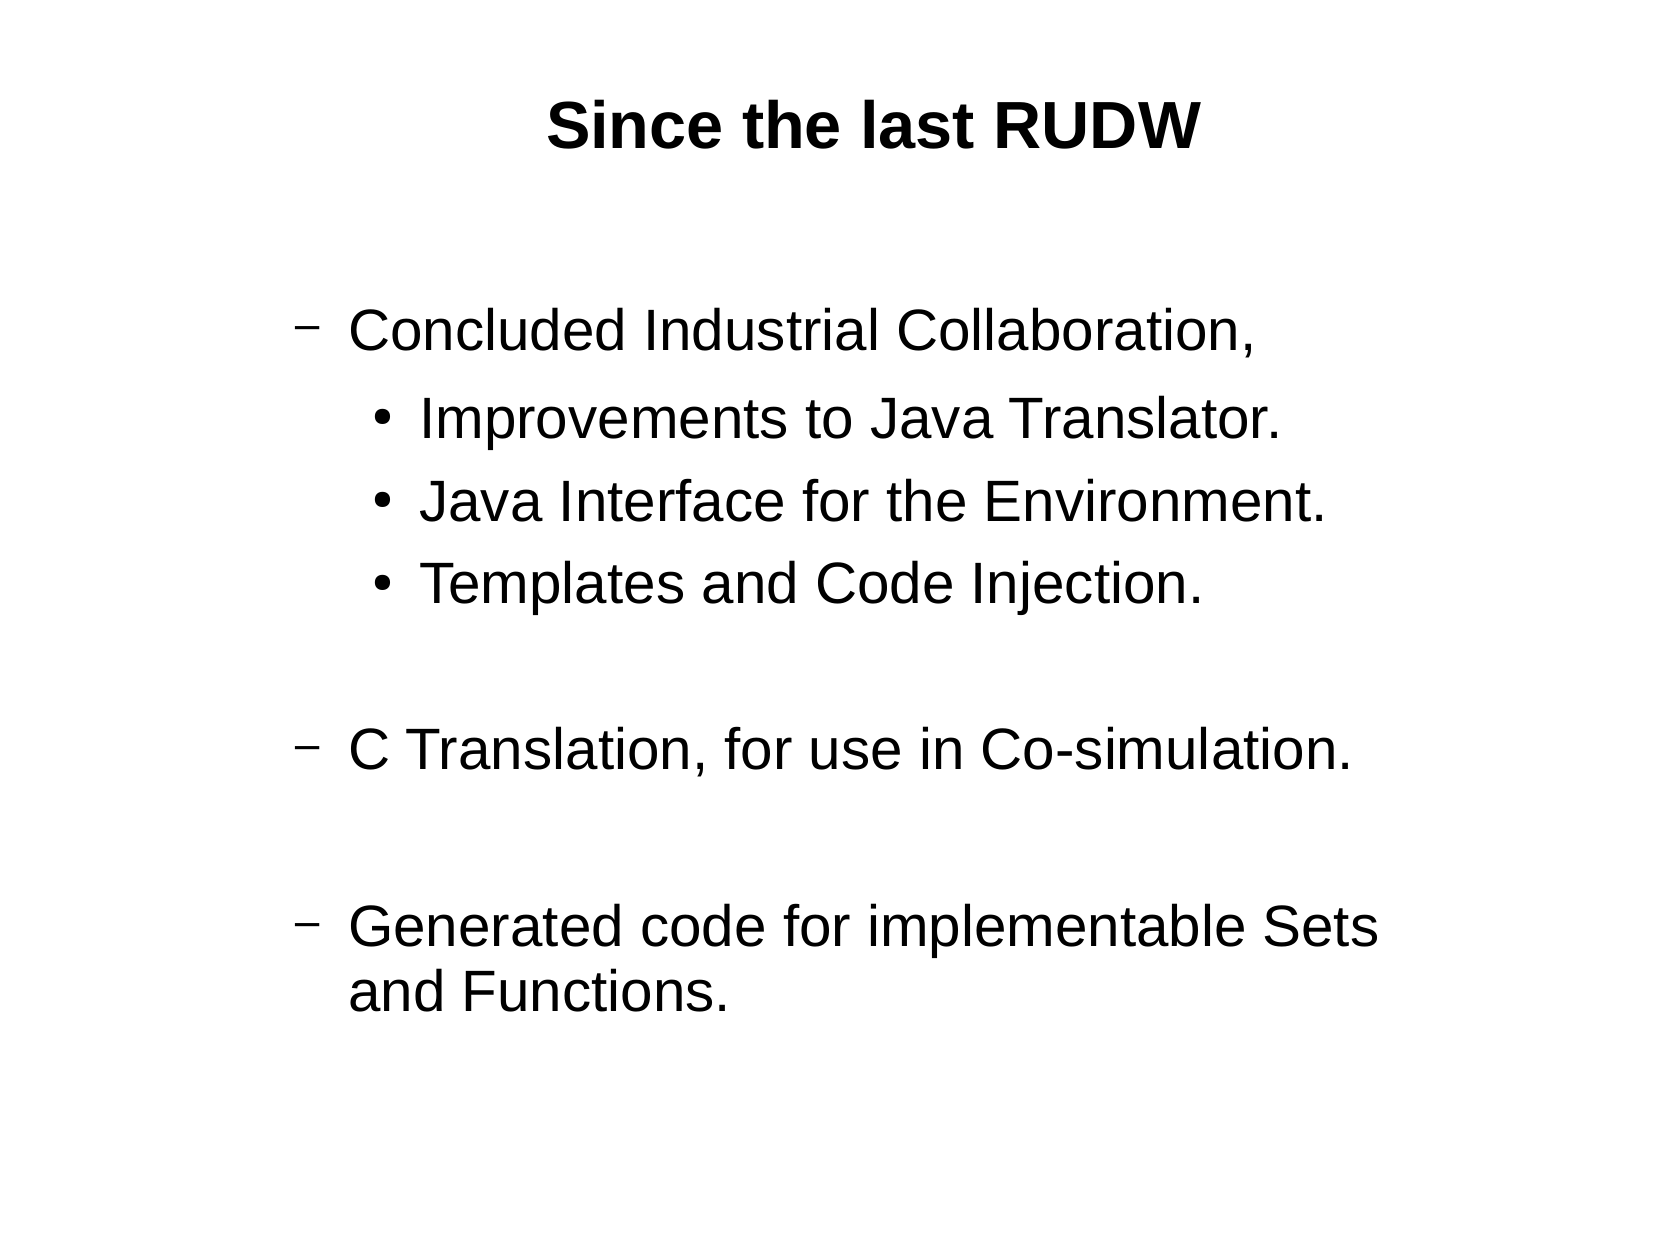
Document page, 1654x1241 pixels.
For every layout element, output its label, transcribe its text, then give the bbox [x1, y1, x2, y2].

list Since the last RUDW Concluded Industrial Collaboration, Improvements to Java Translator. Java Interface for the Environment. Templates and Code Injection. C Translation, for use in Co-simulation. Generated code for implementable Sets and Functions. [206, 88, 1471, 1123]
